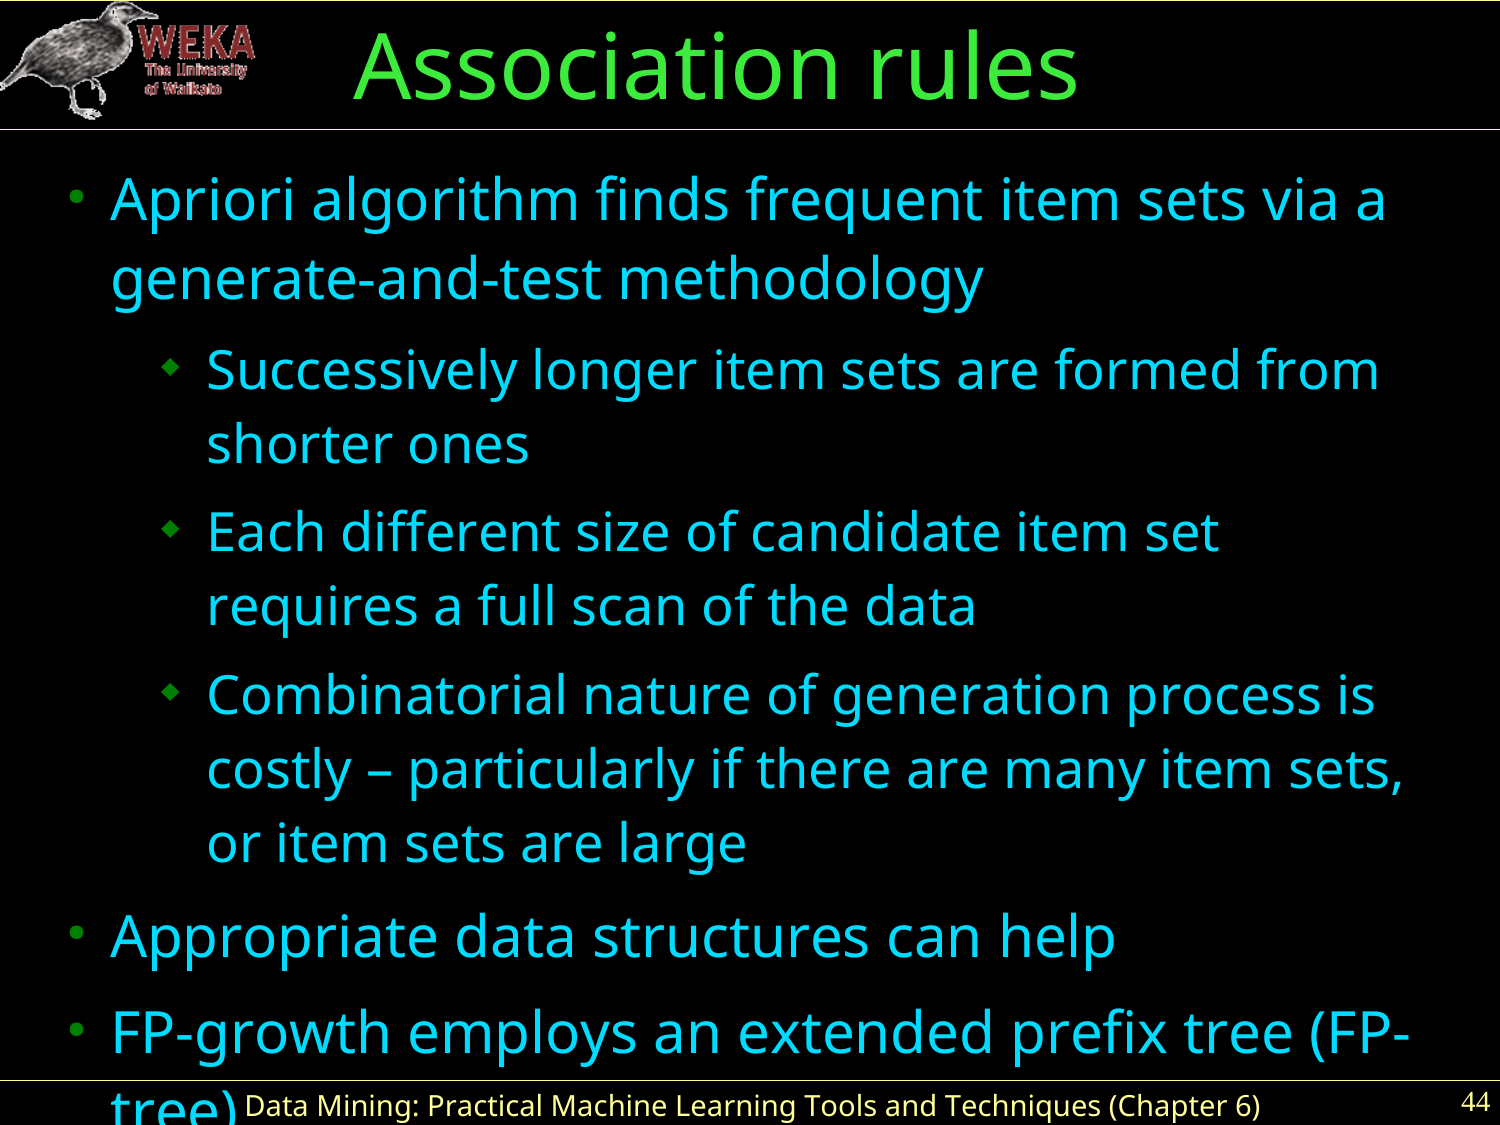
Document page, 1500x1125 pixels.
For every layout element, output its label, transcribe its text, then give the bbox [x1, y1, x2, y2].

list Apriori algorithm finds frequent item sets via a generate-and-test methodology Successively longer item sets are formed from shorter ones Each different size of candidate item set requires a full scan of the data Combinatorial nature of generation process is costly – particularly if there are many item sets, or item sets are large Appropriate data structures can help FP-growth employs an extended prefix tree (FP-tree) [67, 158, 1418, 1093]
title Association rules [353, 0, 1429, 159]
picture [0, 1, 266, 129]
